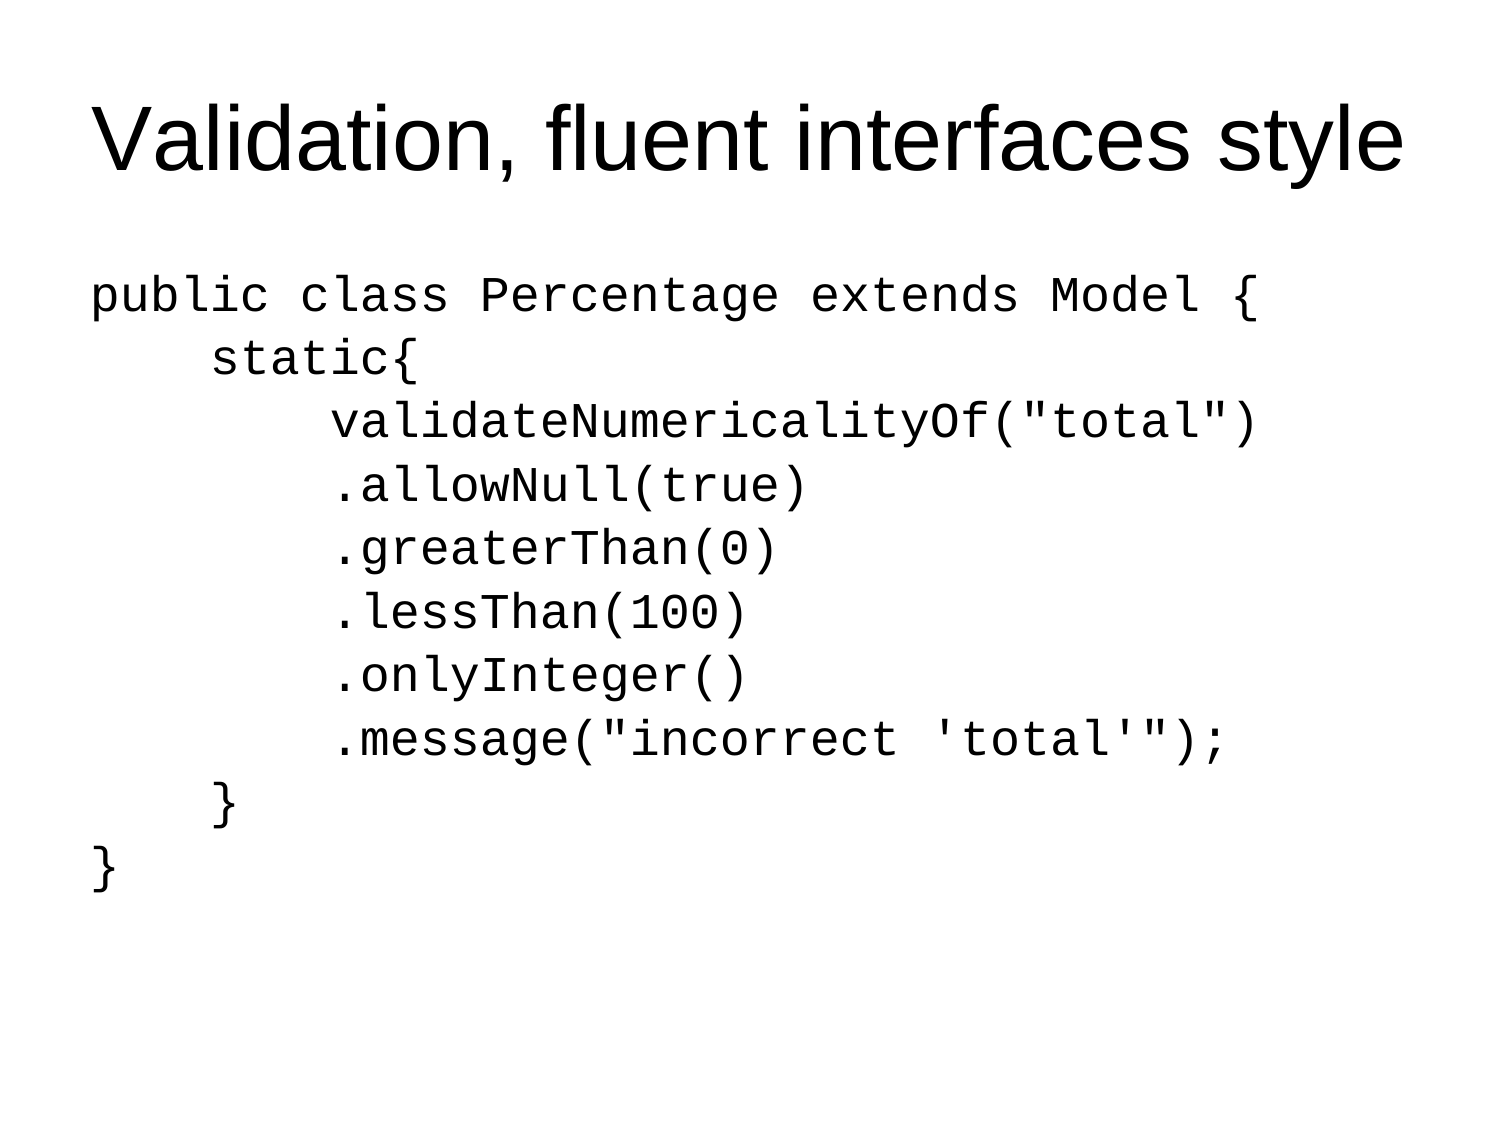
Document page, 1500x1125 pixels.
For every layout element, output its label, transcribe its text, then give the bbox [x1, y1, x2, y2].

title Validation, fluent interfaces style [75, 45, 1426, 233]
list public class Percentage extends Model { static{ validateNumericalityOf("total") .allowNull(true) .greaterThan(0) .lessThan(100) .onlyInteger() .message("incorrect 'total'"); } } [75, 262, 1426, 1005]
